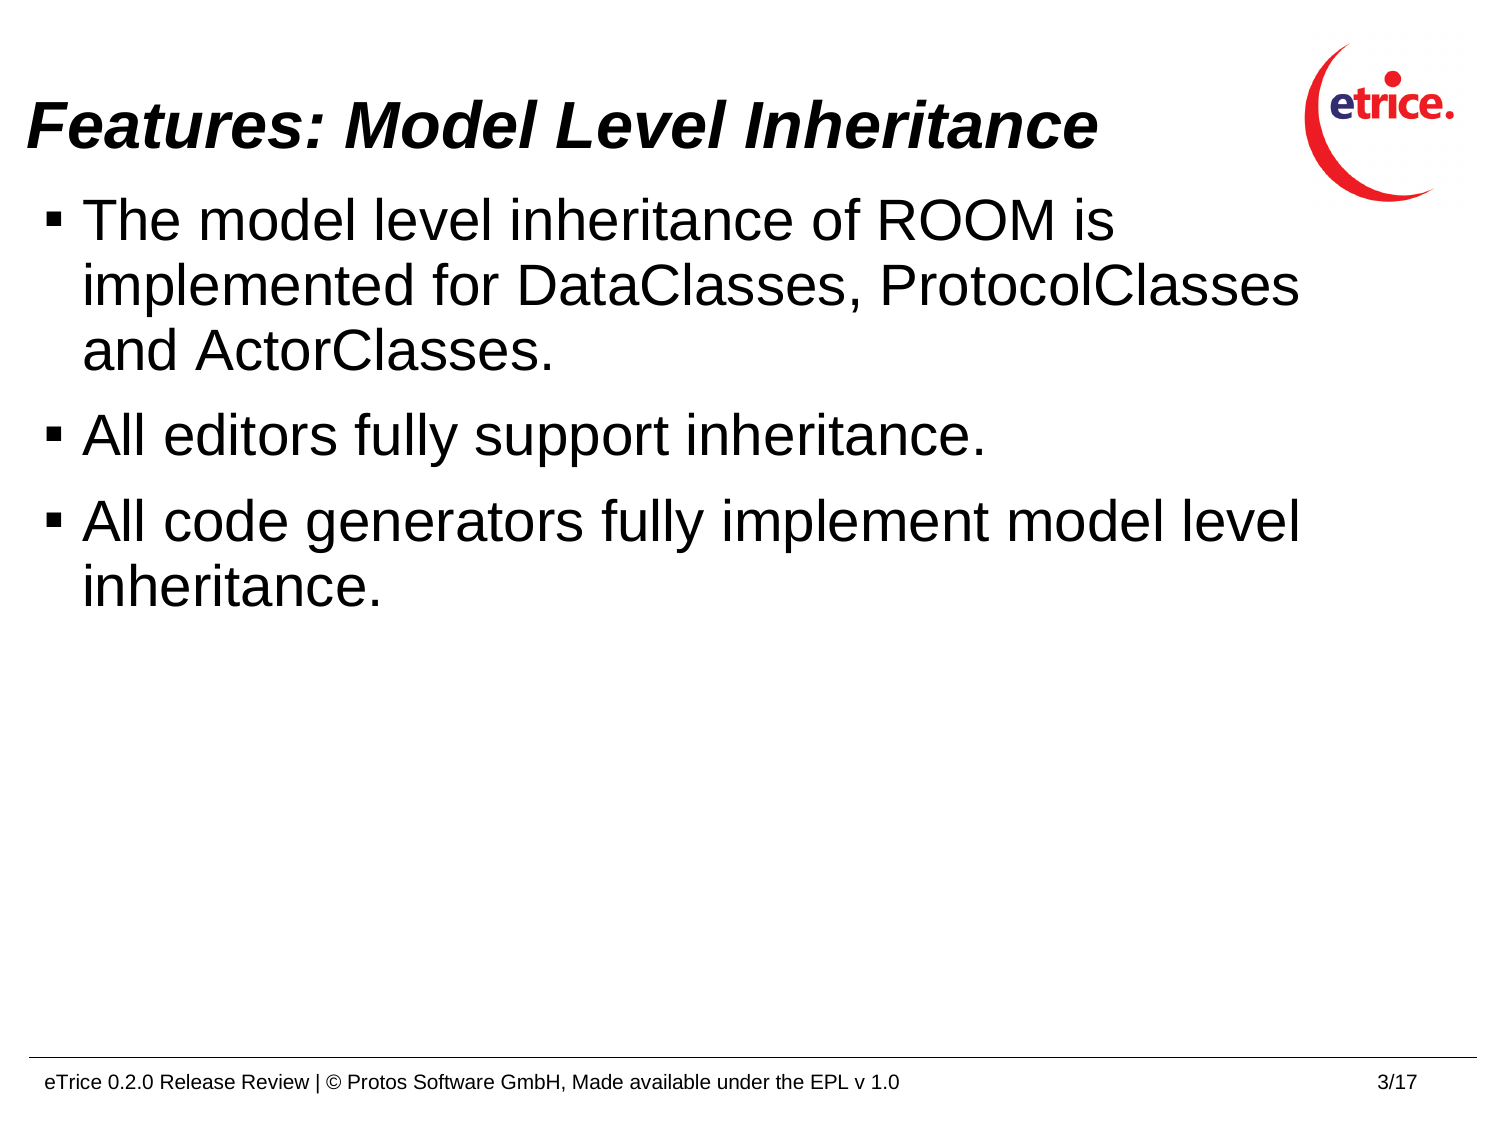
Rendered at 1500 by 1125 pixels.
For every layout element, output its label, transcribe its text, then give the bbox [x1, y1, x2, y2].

list The model level inheritance of ROOM is implemented for DataClasses, ProtocolClasses and ActorClasses. All editors fully support inheritance. All code generators fully implement model level inheritance. [44, 187, 1344, 1021]
title Features: Model Level Inheritance [26, 84, 1474, 172]
picture [1299, 29, 1477, 207]
